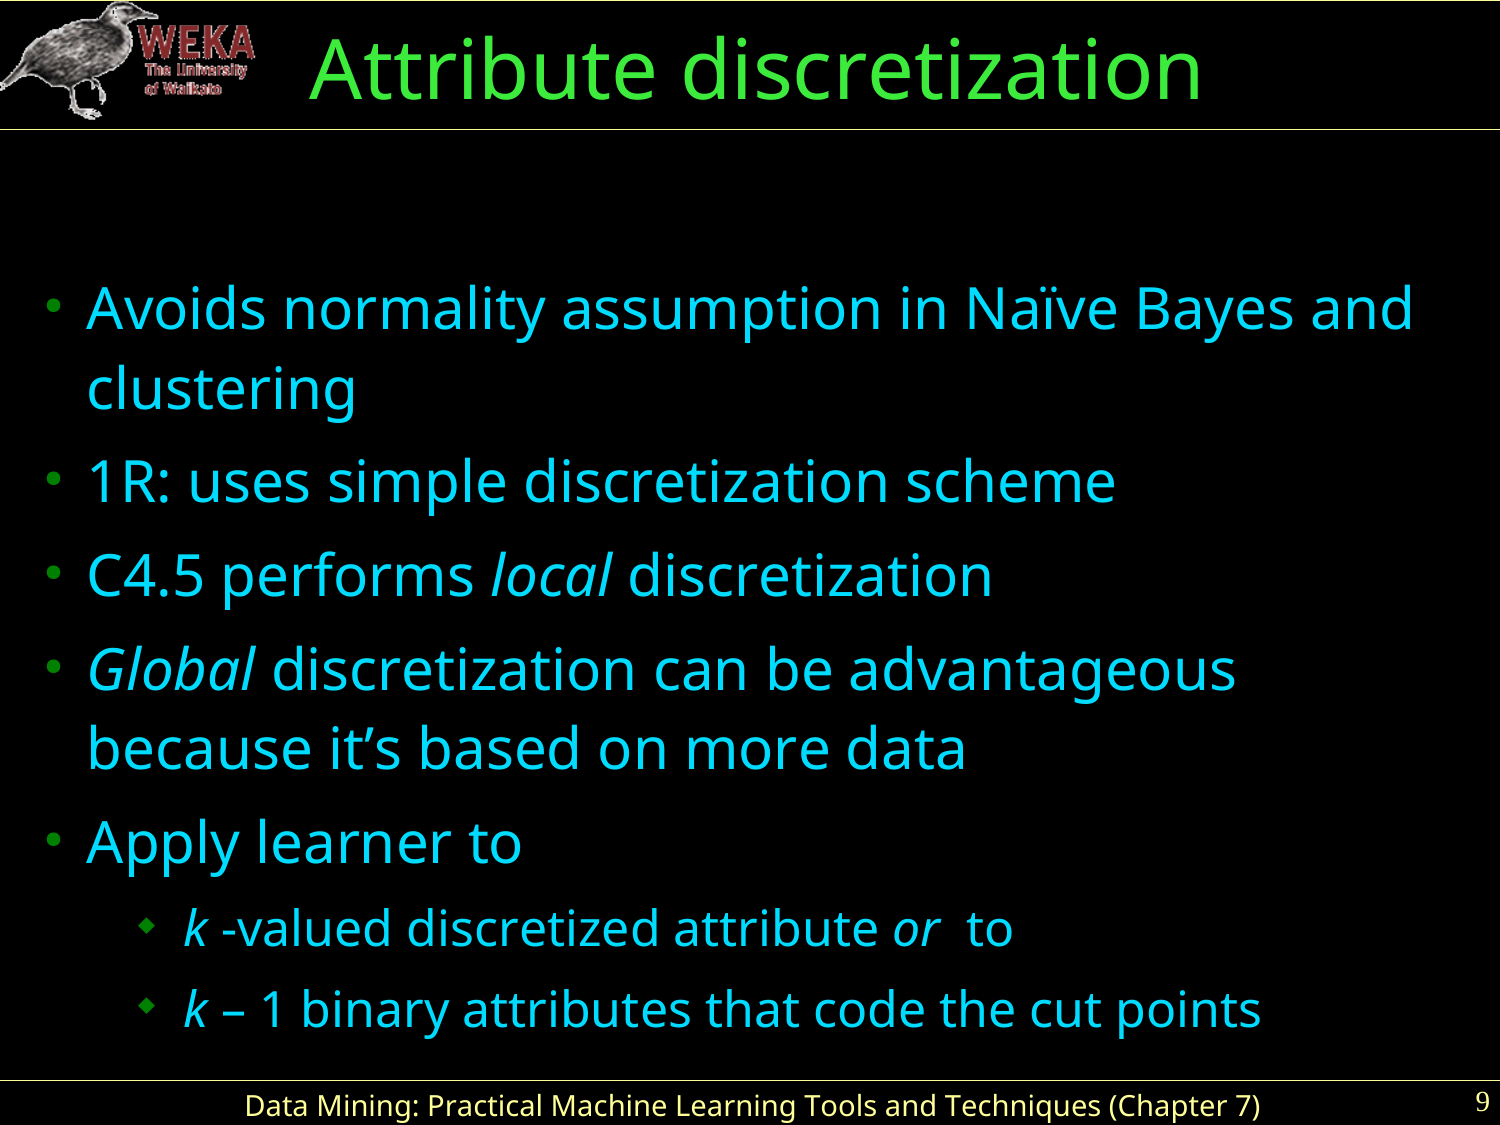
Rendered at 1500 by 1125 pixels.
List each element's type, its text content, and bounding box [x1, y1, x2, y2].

picture [0, 1, 266, 129]
title Attribute discretization [295, 0, 1500, 148]
text_box Avoids normality assumption in Naïve Bayes and clustering 1R: uses simple discretization scheme C4.5 performs local discretization Global discretization can be advantageous because it’s based on more data Apply learner to k -valued discretized attribute or to k – 1 binary attributes that code the cut points [29, 260, 1447, 936]
